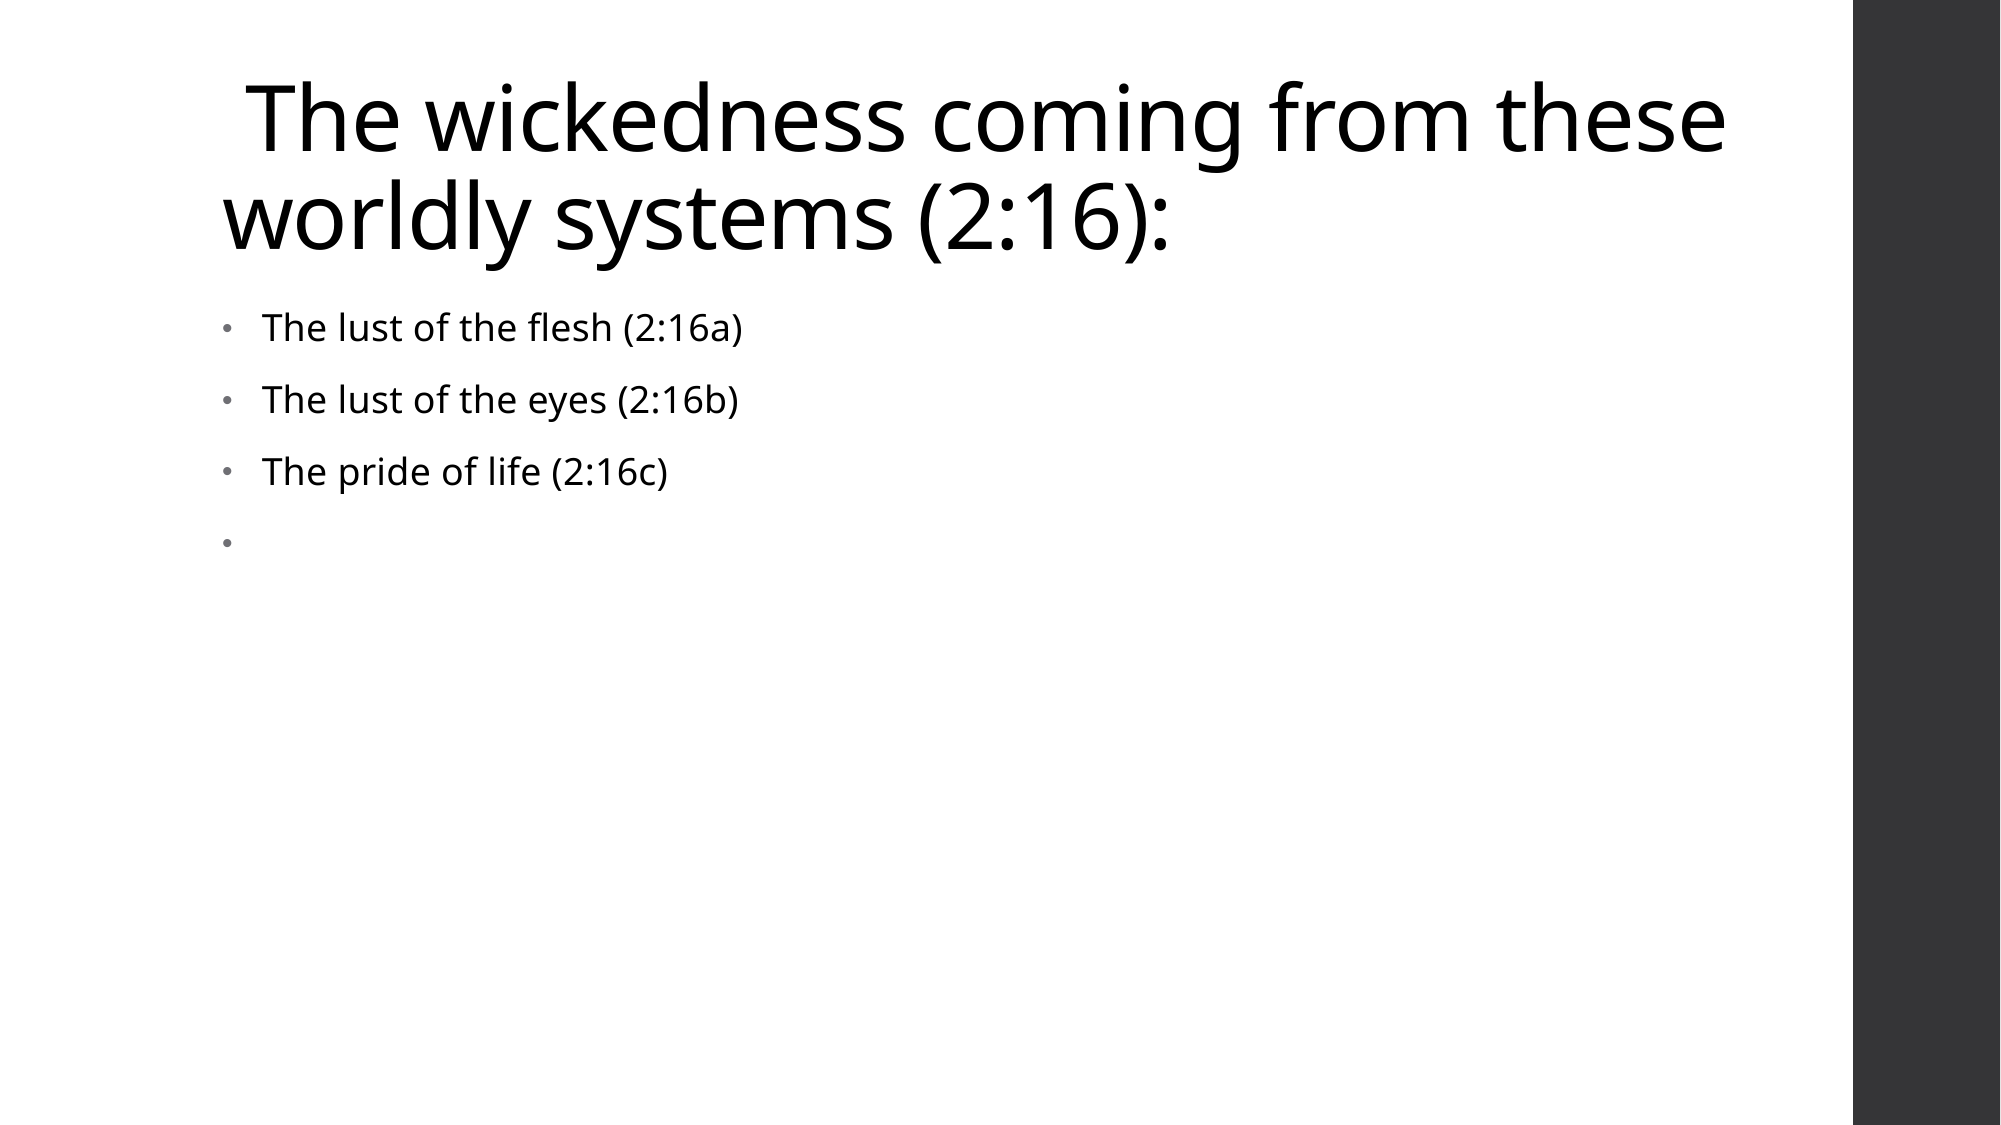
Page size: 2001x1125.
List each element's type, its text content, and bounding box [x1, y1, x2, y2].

title The wickedness coming from these worldly systems (2:16): [206, 60, 1797, 278]
list The lust of the flesh (2:16a) The lust of the eyes (2:16b) The pride of life (2:16c) [206, 299, 1617, 1014]
